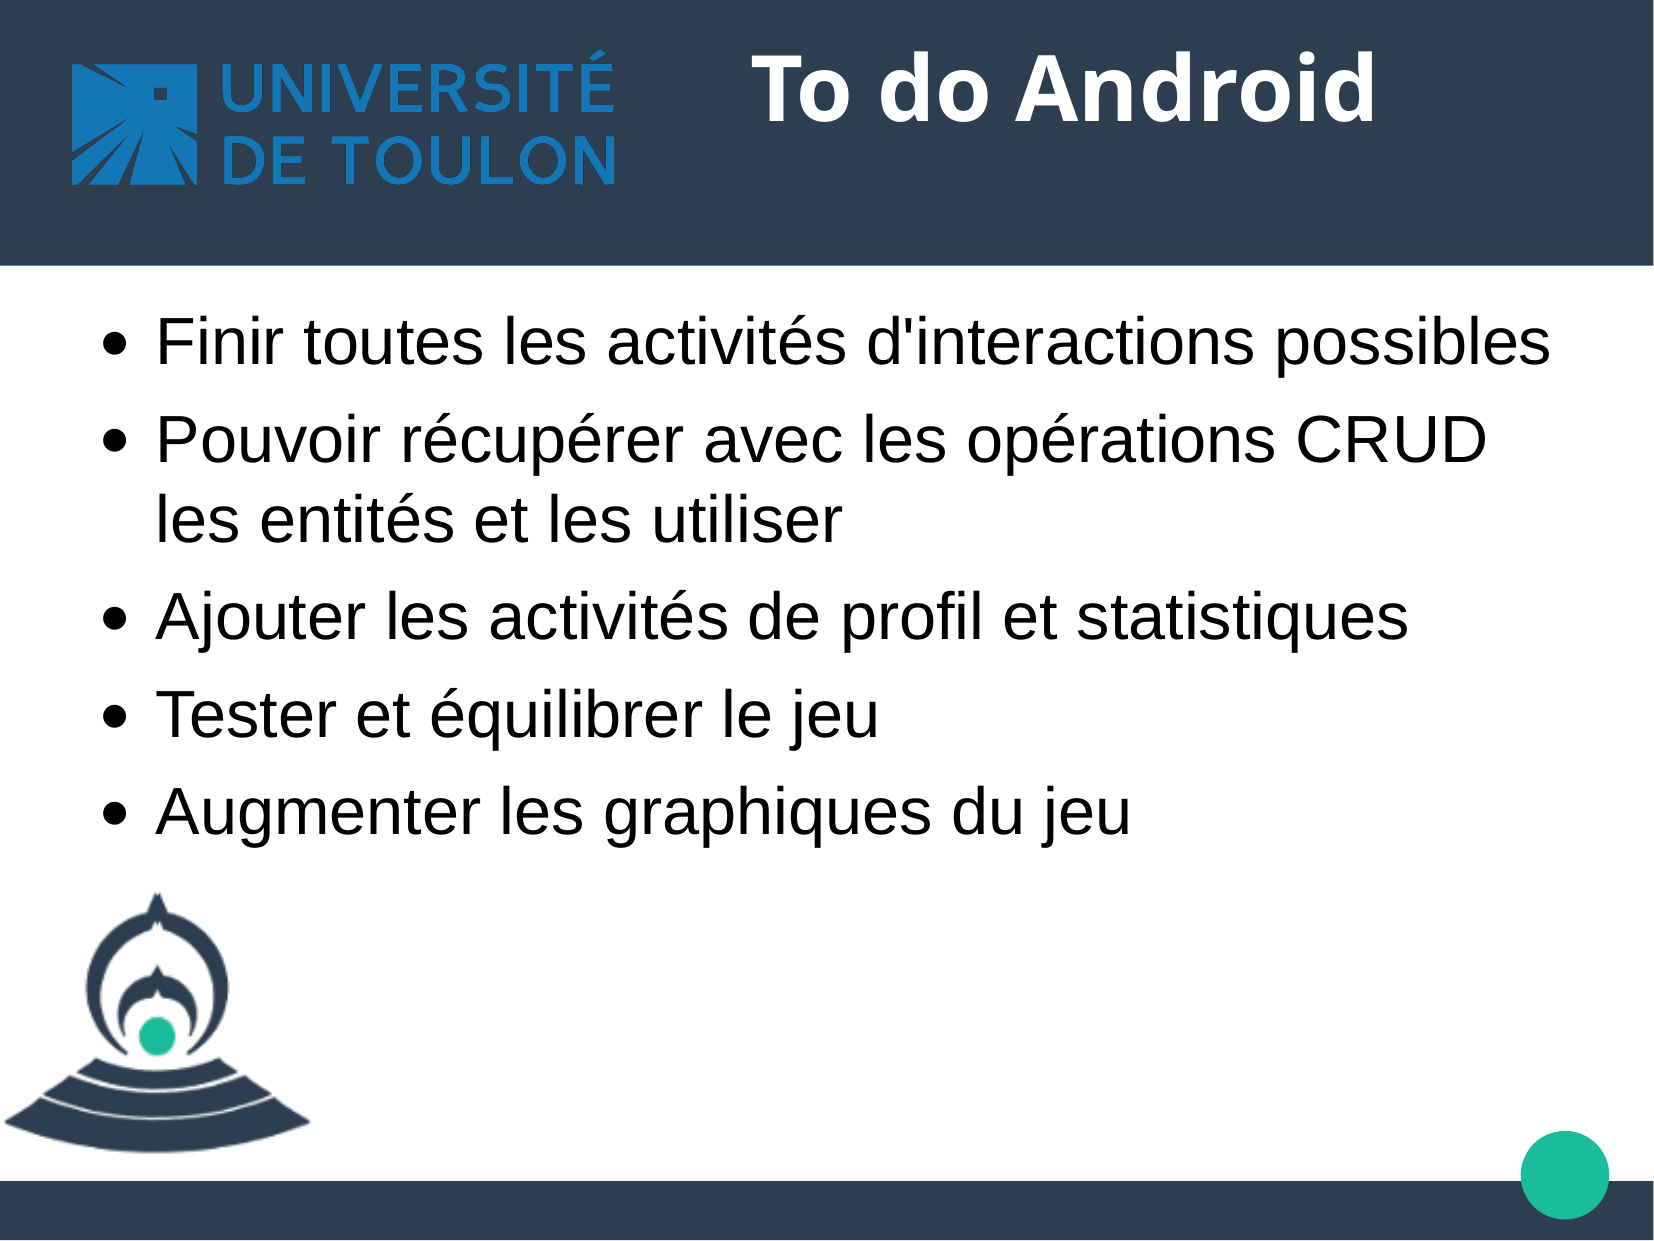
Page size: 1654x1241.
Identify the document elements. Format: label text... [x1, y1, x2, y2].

picture [72, 49, 614, 185]
list Finir toutes les activités d'interactions possibles Pouvoir récupérer avec les opérations CRUD les entités et les utiliser Ajouter les activités de profil et statistiques Tester et équilibrer le jeu Augmenter les graphiques du jeu [82, 290, 1571, 1010]
text_box To do Android [735, 16, 1606, 226]
picture [2, 884, 316, 1160]
